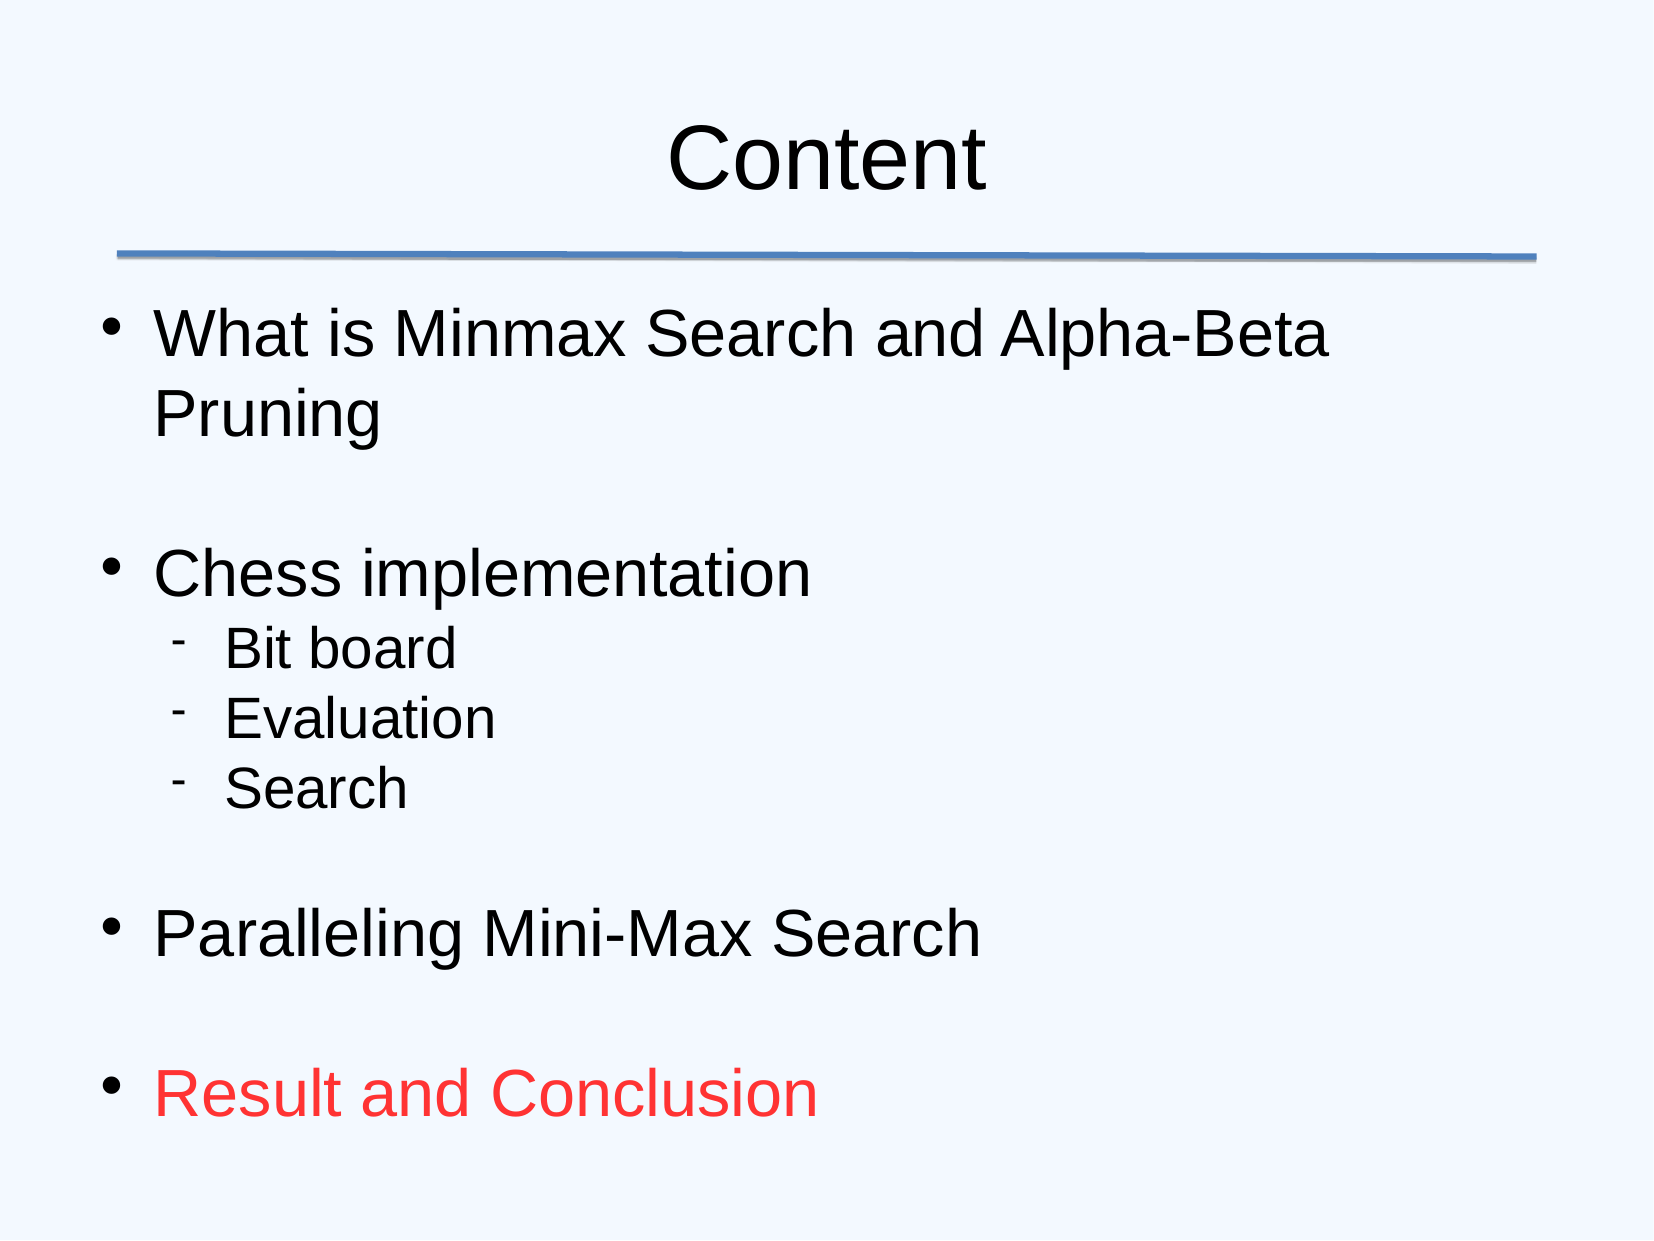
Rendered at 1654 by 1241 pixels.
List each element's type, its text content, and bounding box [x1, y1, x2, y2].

text_box What is Minmax Search and Alpha-Beta Pruning Chess implementation Bit board Evaluation Search Paralleling Mini-Max Search Result and Conclusion [82, 290, 1571, 1010]
text_box Content [82, 49, 1571, 257]
